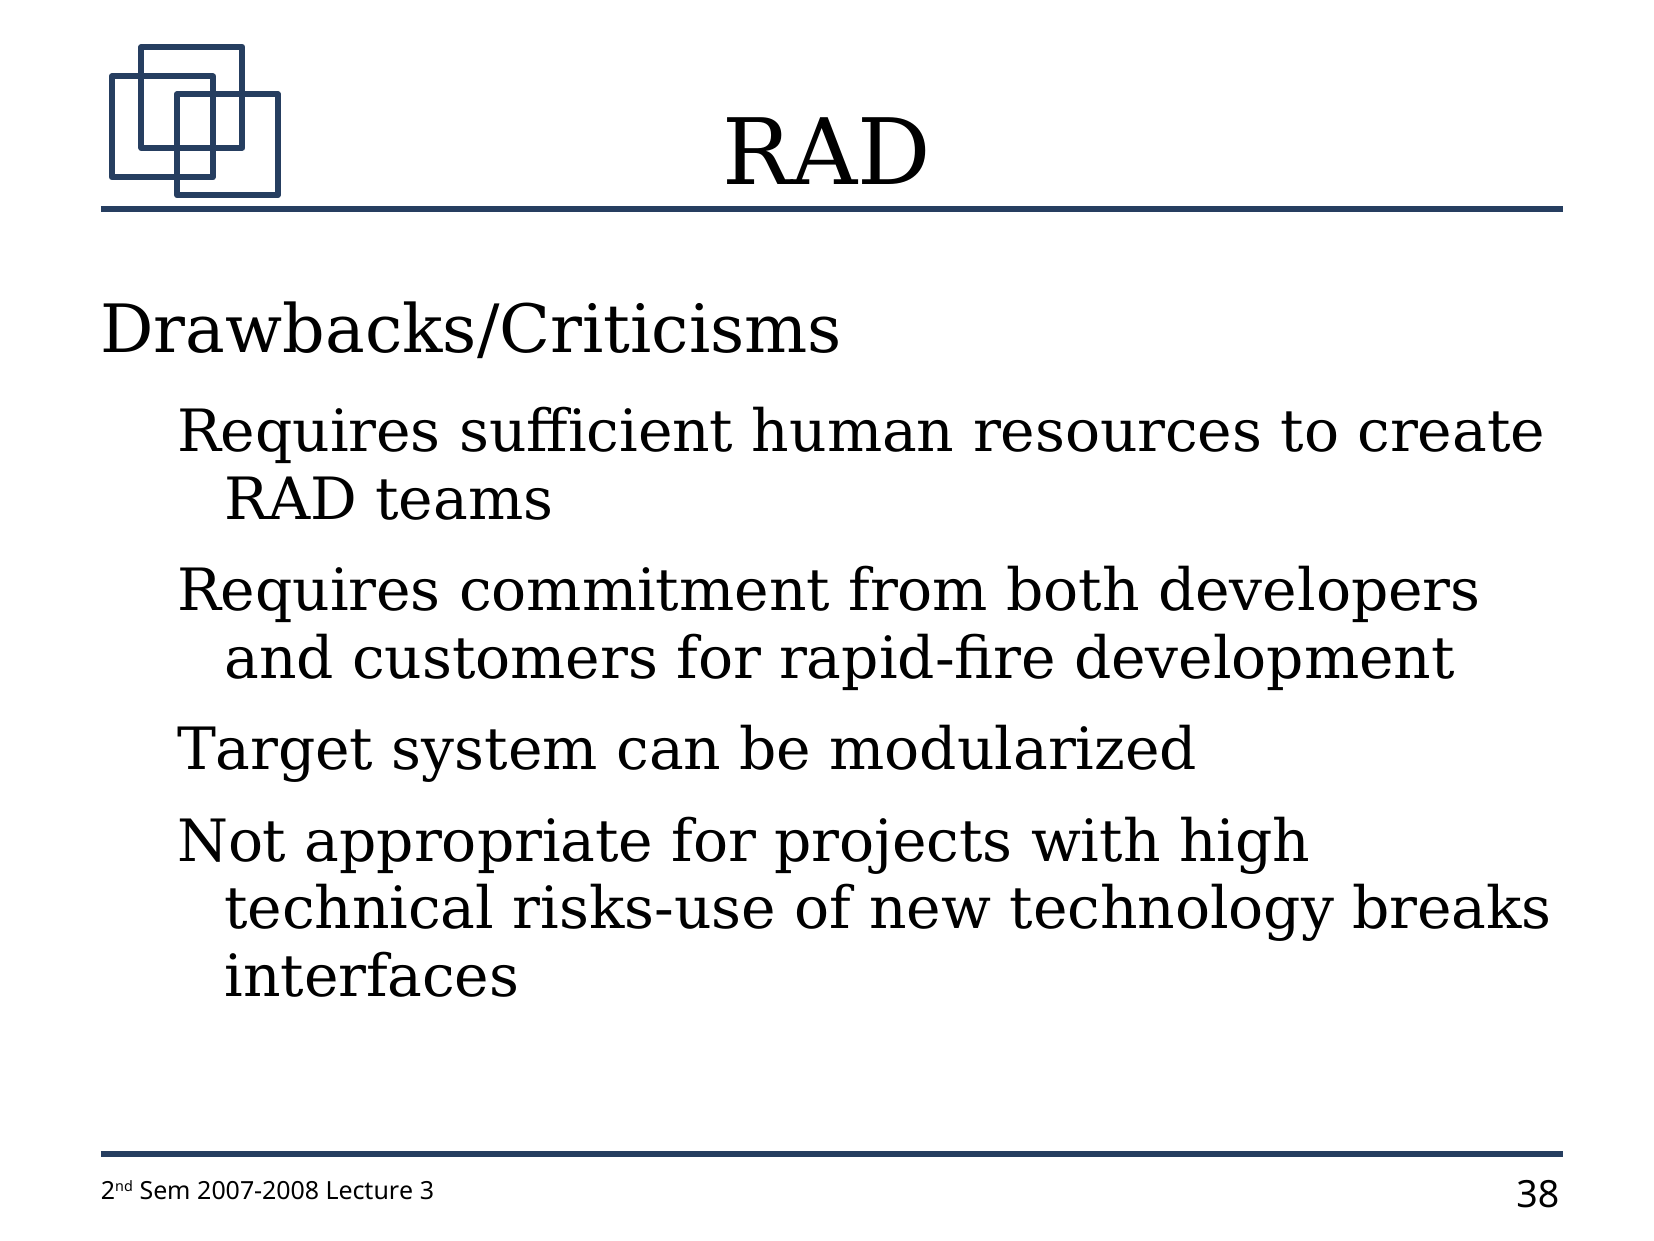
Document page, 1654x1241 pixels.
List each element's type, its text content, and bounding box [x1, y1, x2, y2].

title RAD [82, 49, 1571, 257]
list Drawbacks/Criticisms Requires sufficient human resources to create RAD teams Requires commitment from both developers and customers for rapid-fire development Target system can be modularized Not appropriate for projects with high technical risks-use of new technology breaks interfaces [82, 290, 1571, 1109]
